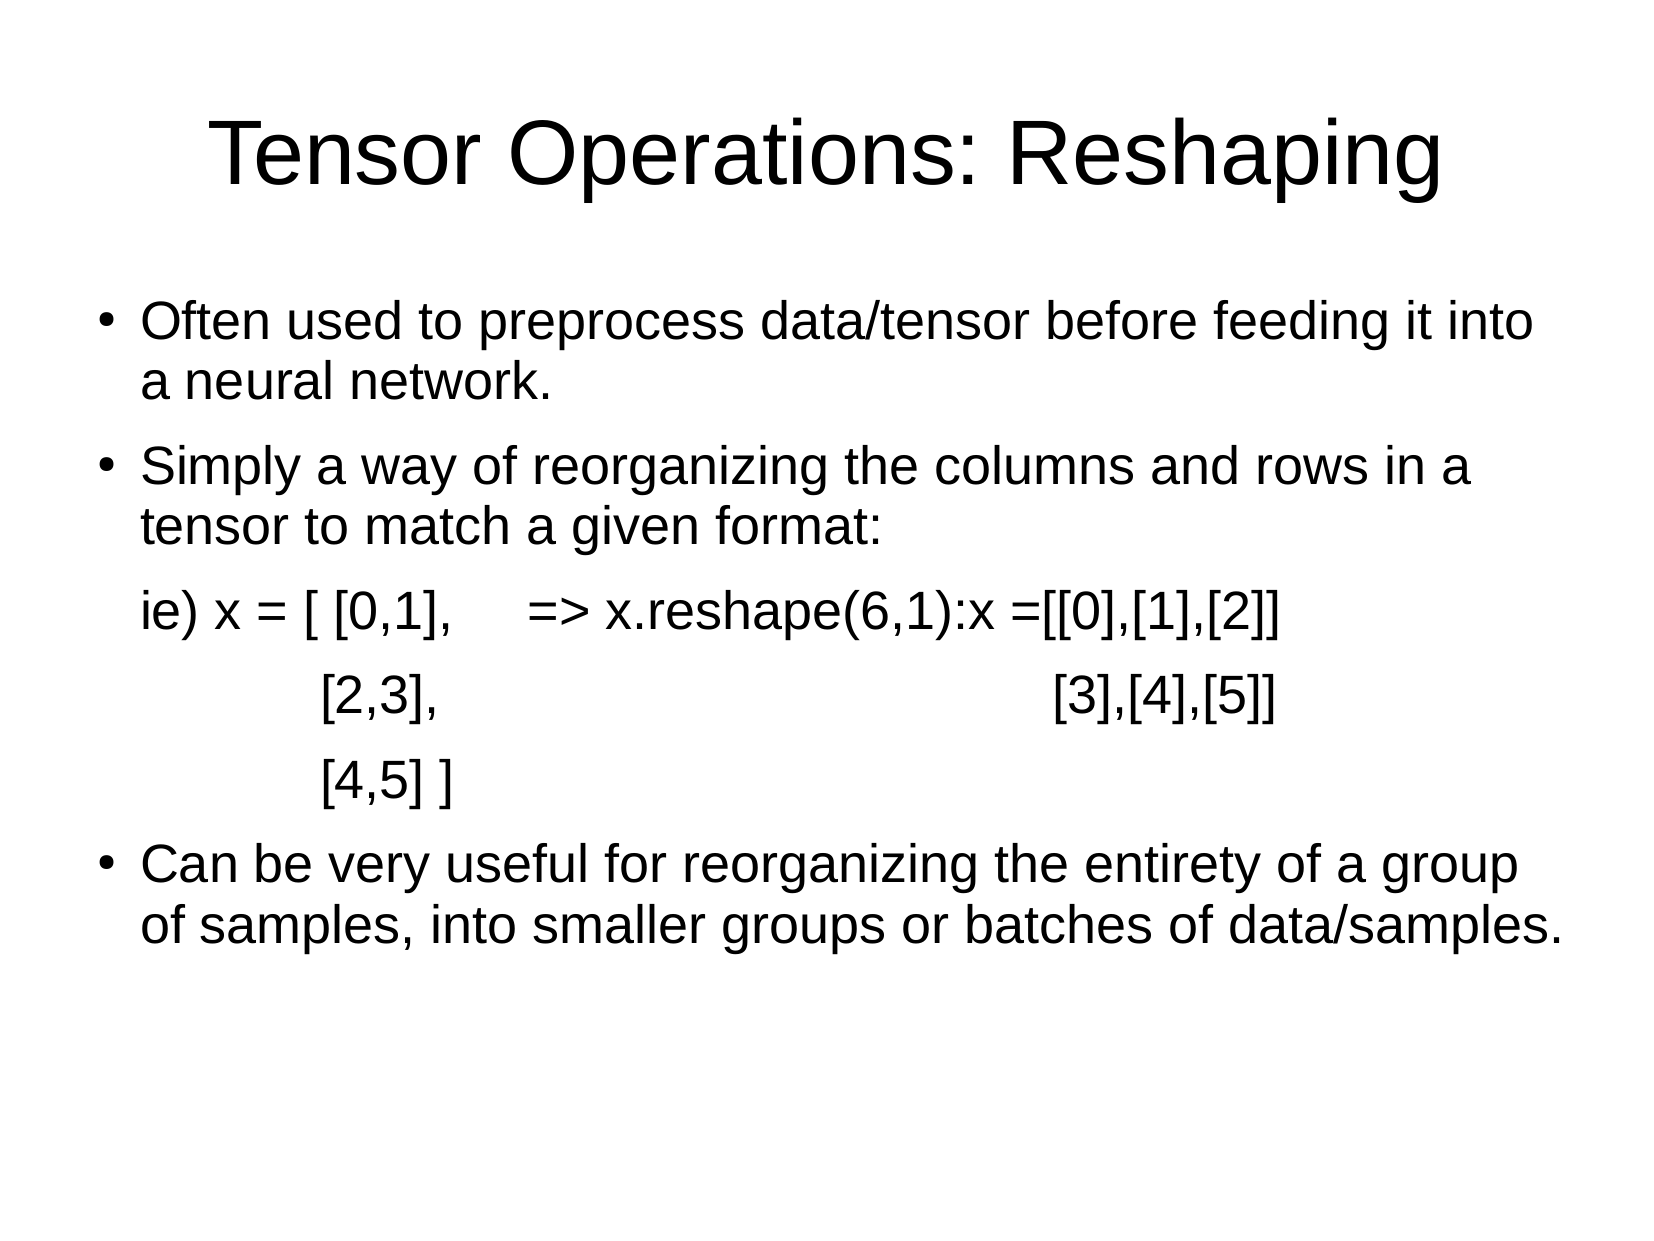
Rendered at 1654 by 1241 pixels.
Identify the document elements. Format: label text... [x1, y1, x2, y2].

list Often used to preprocess data/tensor before feeding it into a neural network. Simply a way of reorganizing the columns and rows in a tensor to match a given format: ie) x = [ [0,1], => x.reshape(6,1):x =[[0],[1],[2]] [2,3], [3],[4],[5]] [4,5] ] Can be very useful for reorganizing the entirety of a group of samples, into smaller groups or batches of data/samples. [82, 290, 1571, 1010]
title Tensor Operations: Reshaping [82, 49, 1571, 257]
